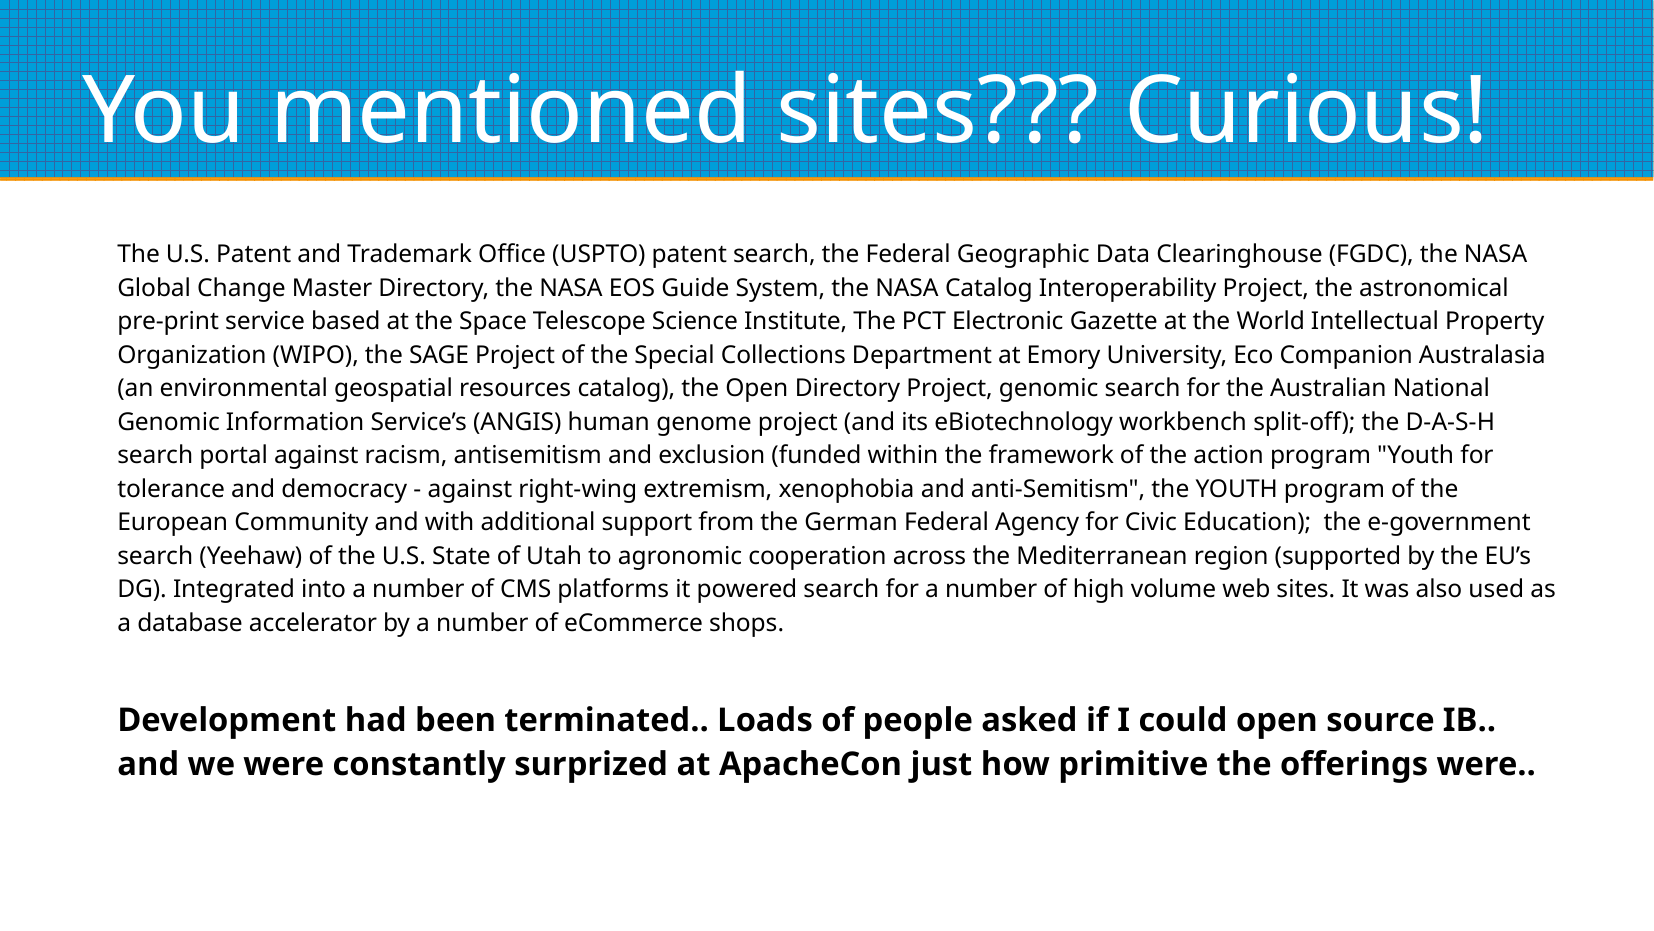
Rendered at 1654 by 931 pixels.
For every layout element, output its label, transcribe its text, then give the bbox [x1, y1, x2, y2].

list The U.S. Patent and Trademark Office (USPTO) patent search, the Federal Geographic Data Clearinghouse (FGDC), the NASA Global Change Master Directory, the NASA EOS Guide System, the NASA Catalog Interoperability Project, the astronomical pre-print service based at the Space Telescope Science Institute, The PCT Electronic Gazette at the World Intellectual Property Organization (WIPO), the SAGE Project of the Special Collections Department at Emory University, Eco Companion Australasia (an environmental geospatial resources catalog), the Open Directory Project, genomic search for the Australian National Genomic Information Service’s (ANGIS) human genome project (and its eBiotechnology workbench split-off); the D-A-S-H search portal against racism, antisemitism and exclusion (funded within the framework of the action program "Youth for tolerance and democracy - against right-wing extremism, xenophobia and anti-Semitism", the YOUTH program of the European Community and with additional support from the German Federal Agency for Civic Education); the e-government search (Yeehaw) of the U.S. State of Utah to agronomic cooperation across the Mediterranean region (supported by the EU’s DG). Integrated into a number of CMS platforms it powered search for a number of high volume web sites. It was also used as a database accelerator by a number of eCommerce shops. Development had been terminated.. Loads of people asked if I could open source IB.. and we were constantly surprized at ApacheCon just how primitive the offerings were.. [82, 236, 1563, 811]
title You mentioned sites??? Curious! [82, 14, 1571, 171]
